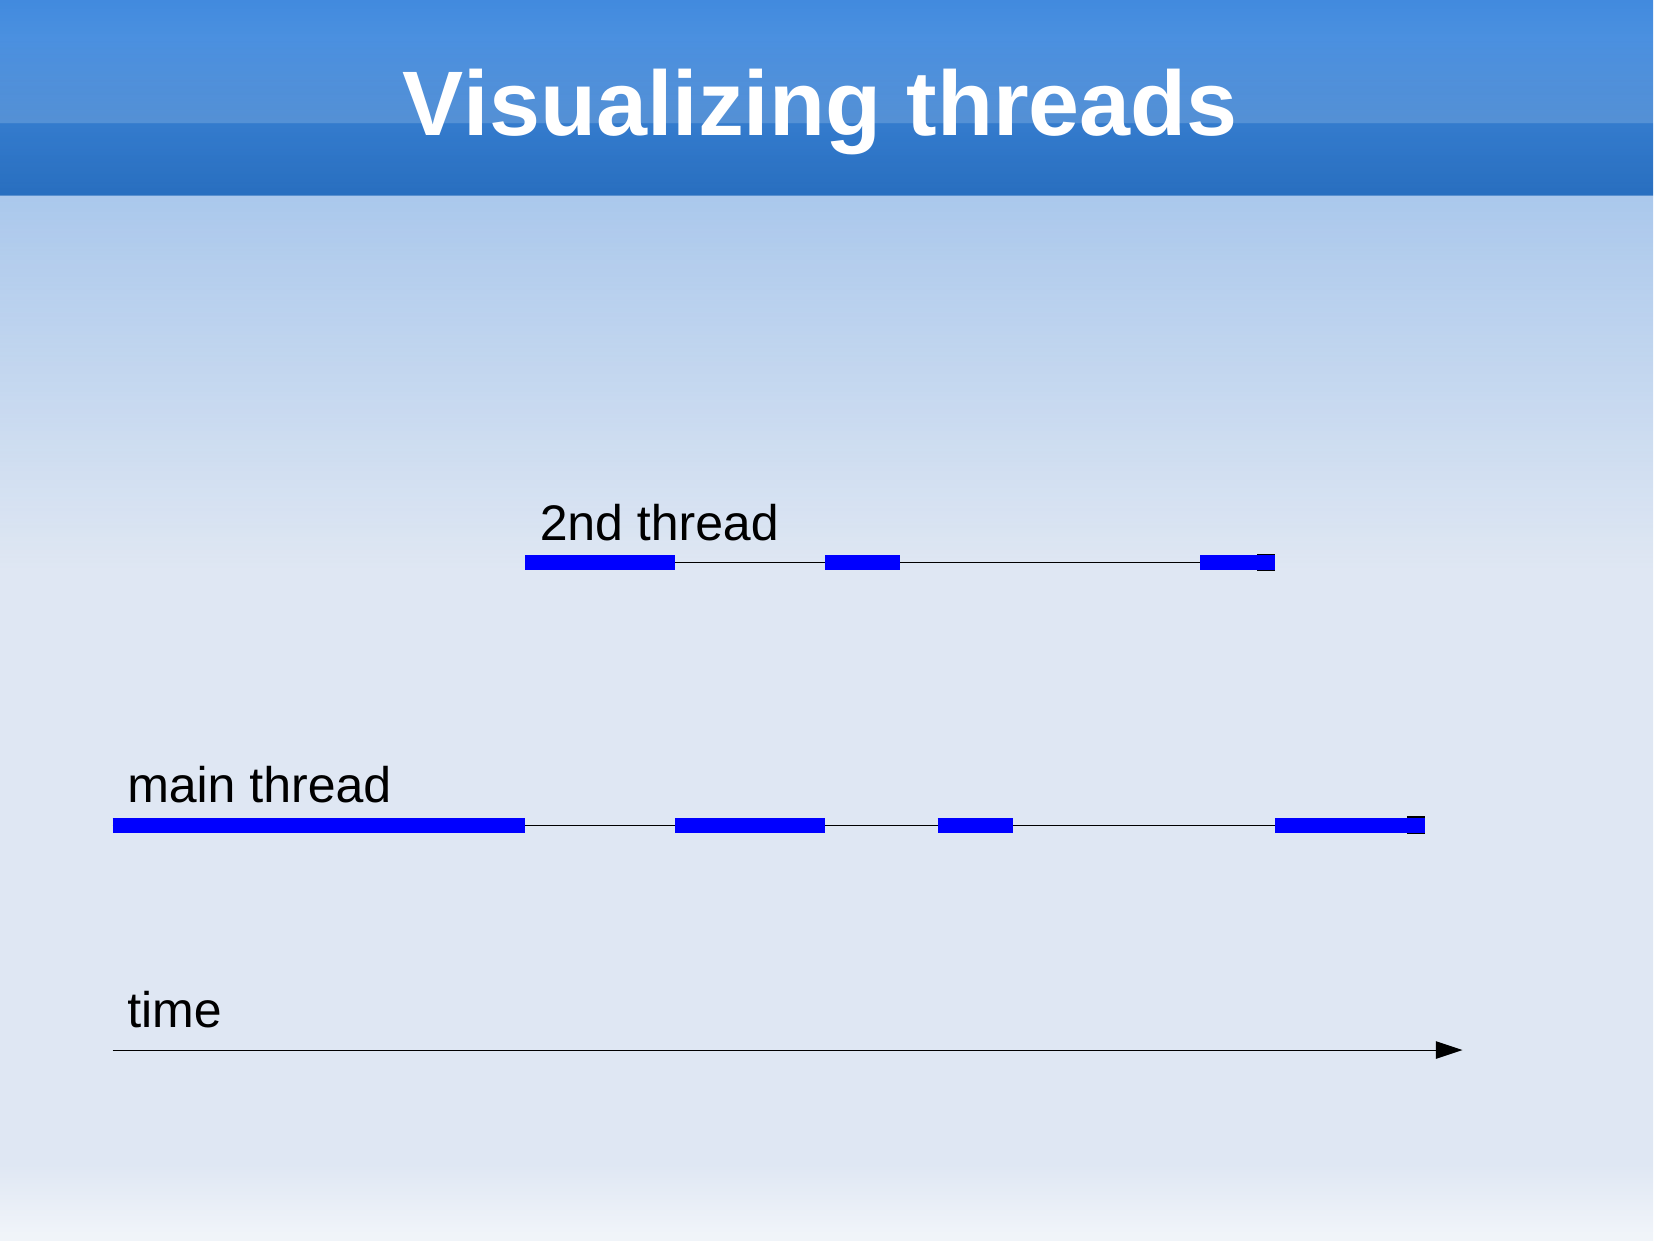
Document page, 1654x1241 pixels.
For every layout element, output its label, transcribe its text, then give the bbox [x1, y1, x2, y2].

text_box main thread [112, 750, 407, 826]
text_box 2nd thread [525, 487, 794, 563]
text_box time [112, 975, 237, 1046]
title Visualizing threads [76, 7, 1565, 200]
picture [0, 0, 1654, 1241]
